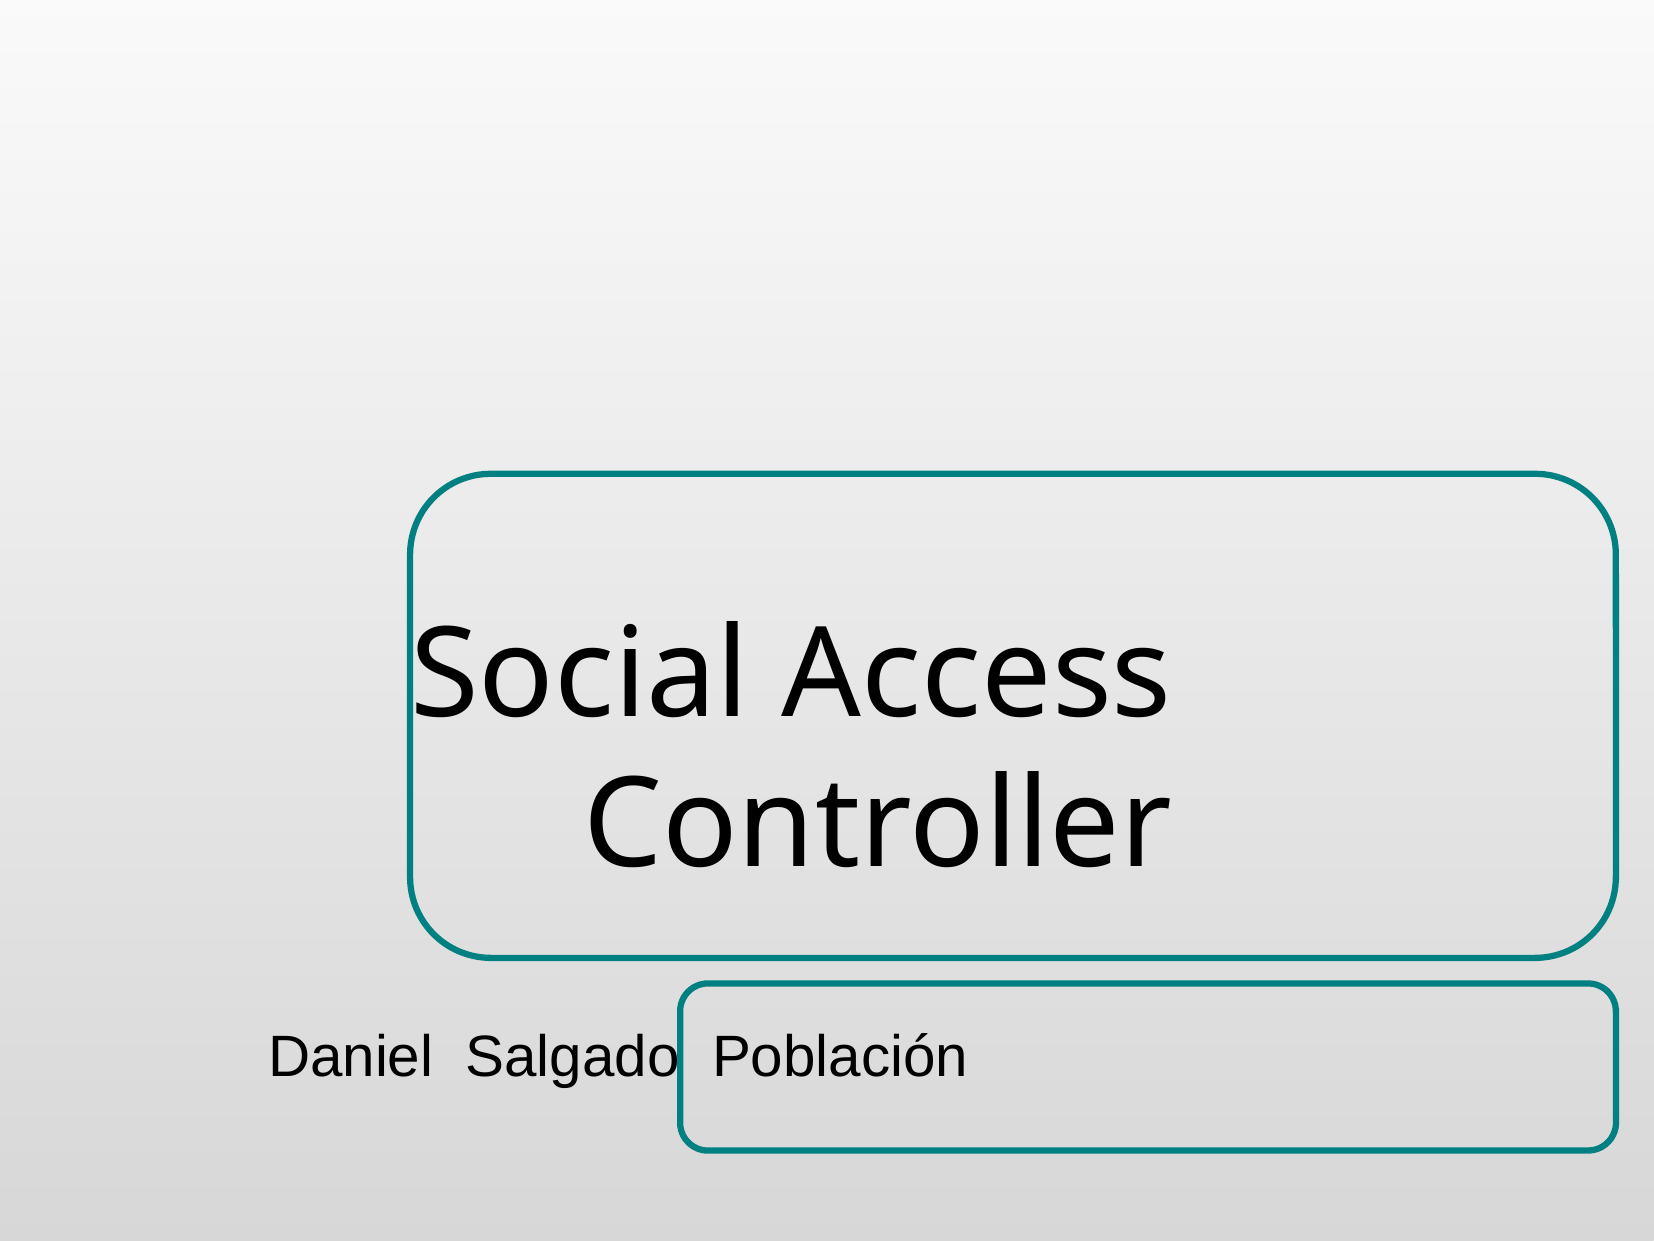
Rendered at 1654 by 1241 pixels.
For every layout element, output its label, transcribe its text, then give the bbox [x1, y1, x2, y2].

subtitle Daniel Salgado Población [268, 1017, 1509, 1241]
subtitle Daniel Salgado Población [684, 1017, 1509, 1147]
title Social Access Controller [414, 591, 1447, 869]
